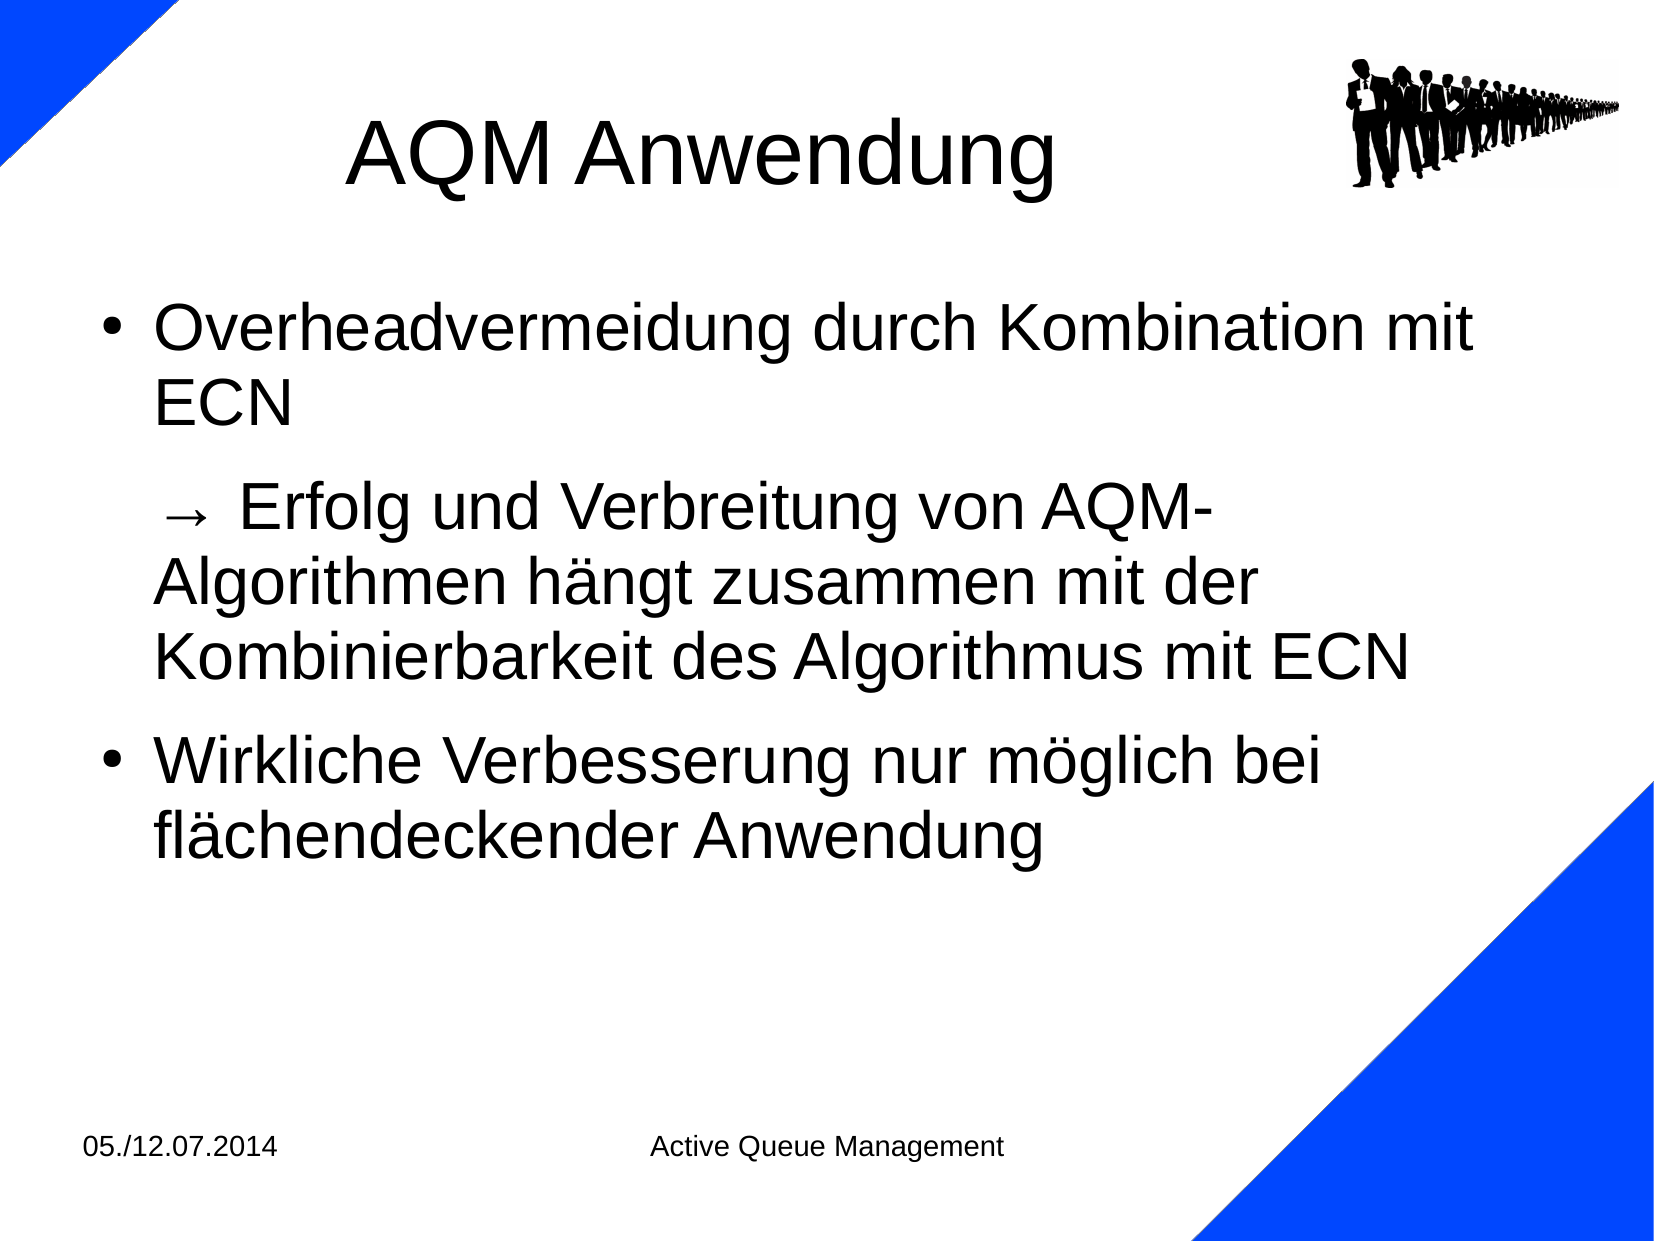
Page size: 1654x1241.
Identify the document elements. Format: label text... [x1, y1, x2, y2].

picture [1346, 59, 1619, 188]
list Overheadvermeidung durch Kombination mit ECN → Erfolg und Verbreitung von AQM-Algorithmen hängt zusammen mit der Kombinierbarkeit des Algorithmus mit ECN Wirkliche Verbesserung nur möglich bei flächendeckender Anwendung [82, 290, 1571, 1010]
title AQM Anwendung [82, 49, 1323, 257]
